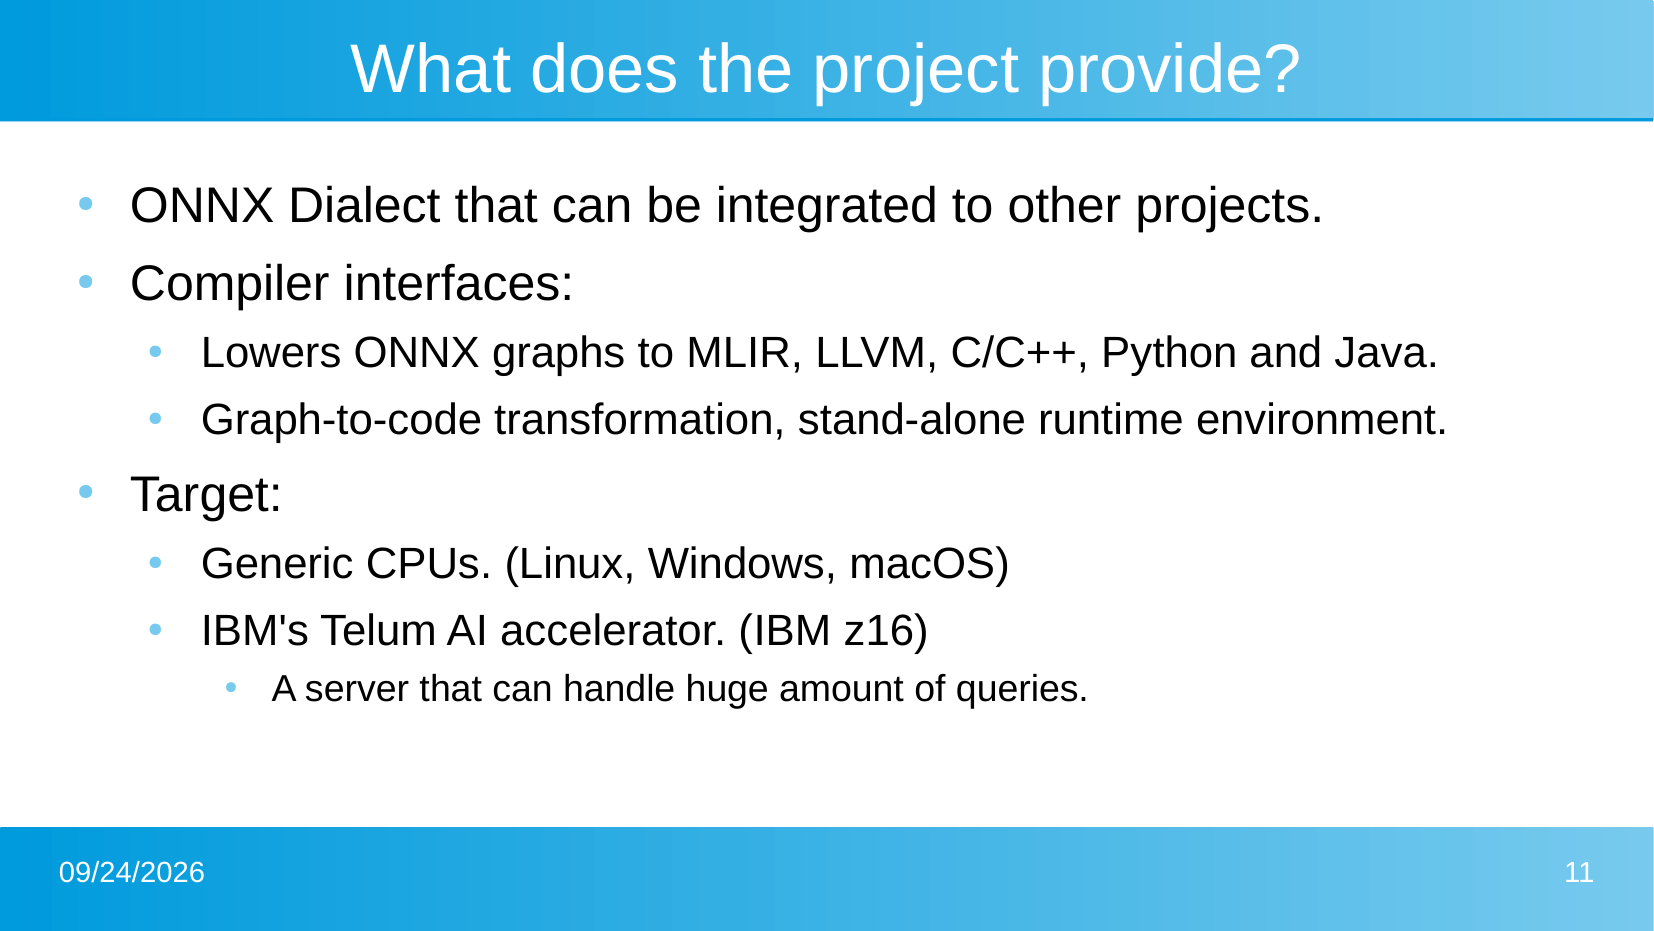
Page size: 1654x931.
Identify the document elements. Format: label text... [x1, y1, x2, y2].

title What does the project provide? [59, 29, 1595, 108]
list ONNX Dialect that can be integrated to other projects. Compiler interfaces: Lowers ONNX graphs to MLIR, LLVM, C/C++, Python and Java. Graph-to-code transformation, stand-alone runtime environment. Target: Generic CPUs. (Linux, Windows, macOS) IBM's Telum AI accelerator. (IBM z16) A server that can handle huge amount of queries. [59, 177, 1595, 768]
